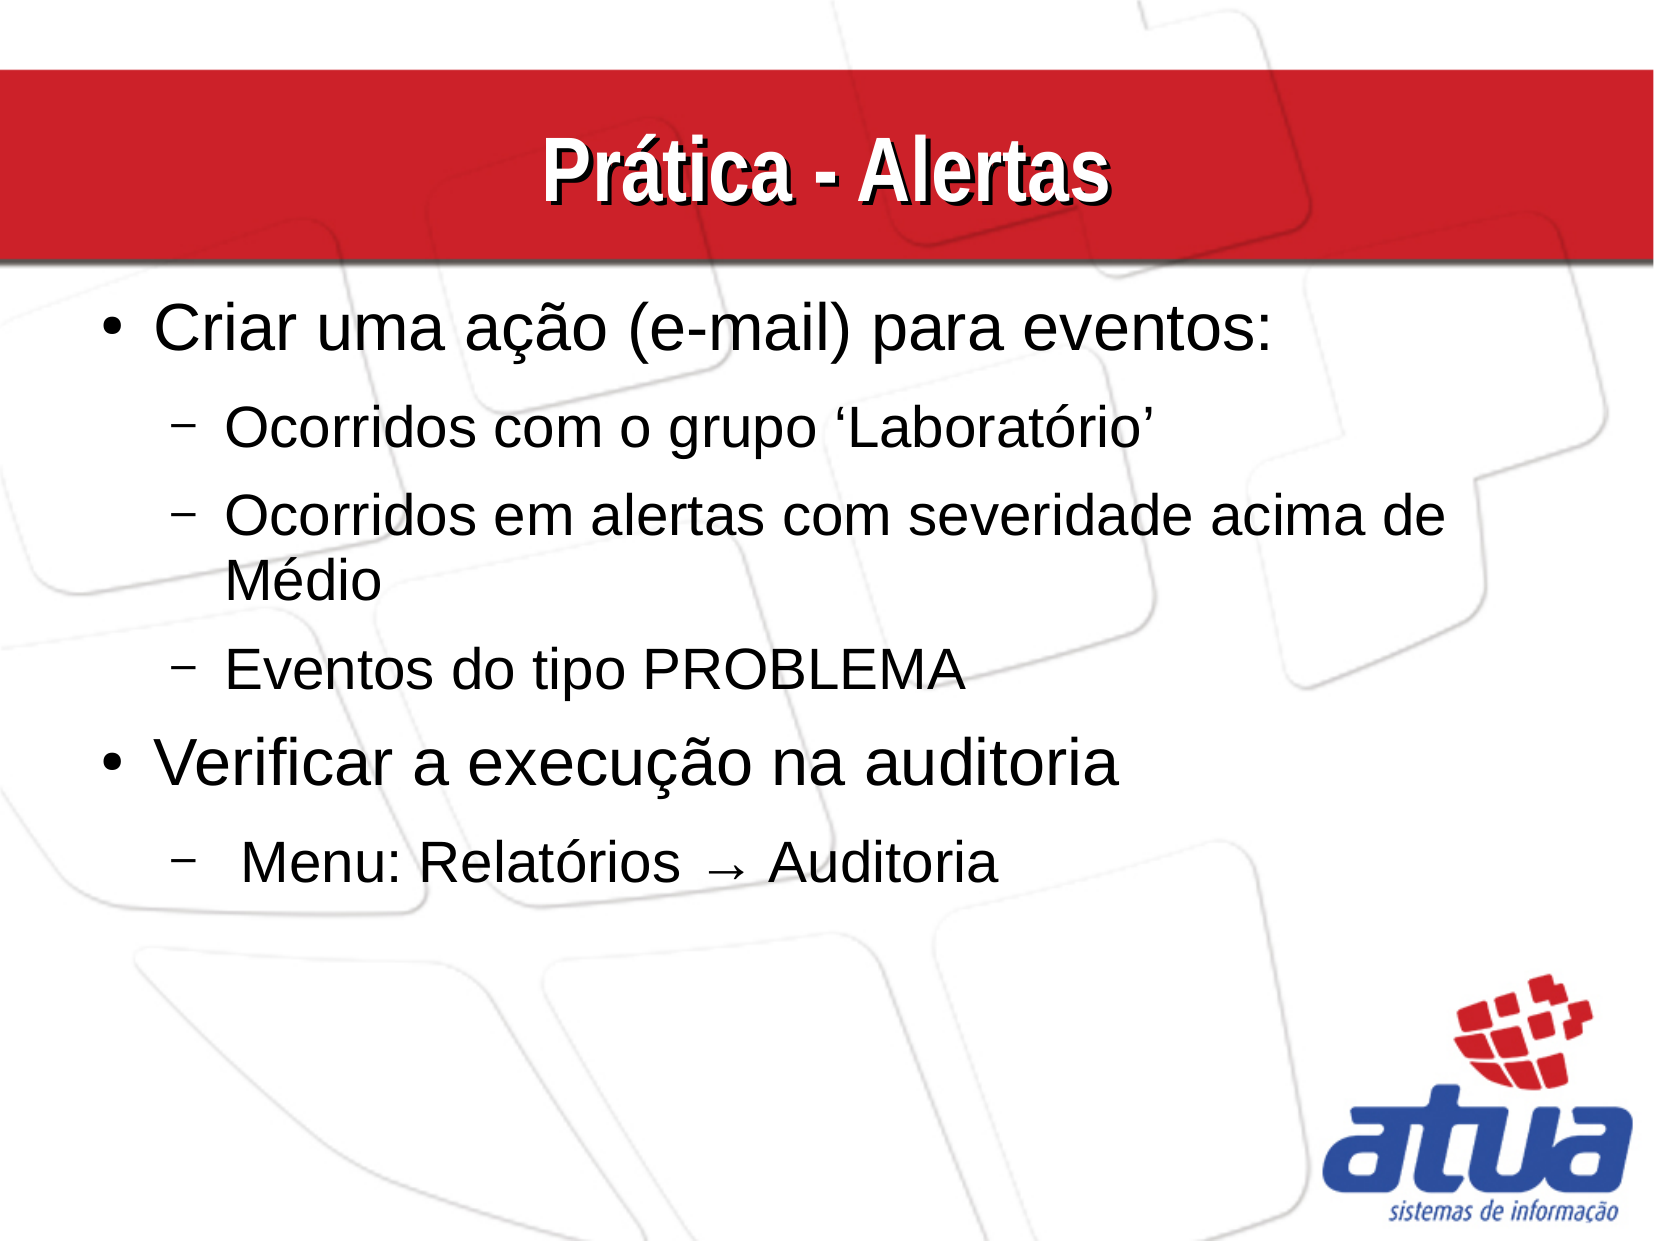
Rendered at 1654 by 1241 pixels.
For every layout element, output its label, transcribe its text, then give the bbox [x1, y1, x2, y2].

picture [0, 0, 1654, 1241]
list Criar uma ação (e‐mail) para eventos: Ocorridos com o grupo ‘Laboratório’ Ocorridos em alertas com severidade acima de Médio Eventos do tipo PROBLEMA Verificar a execução na auditoria Menu: Relatórios → Auditoria [82, 290, 1538, 1010]
title Prática - Alertas [82, 64, 1571, 272]
